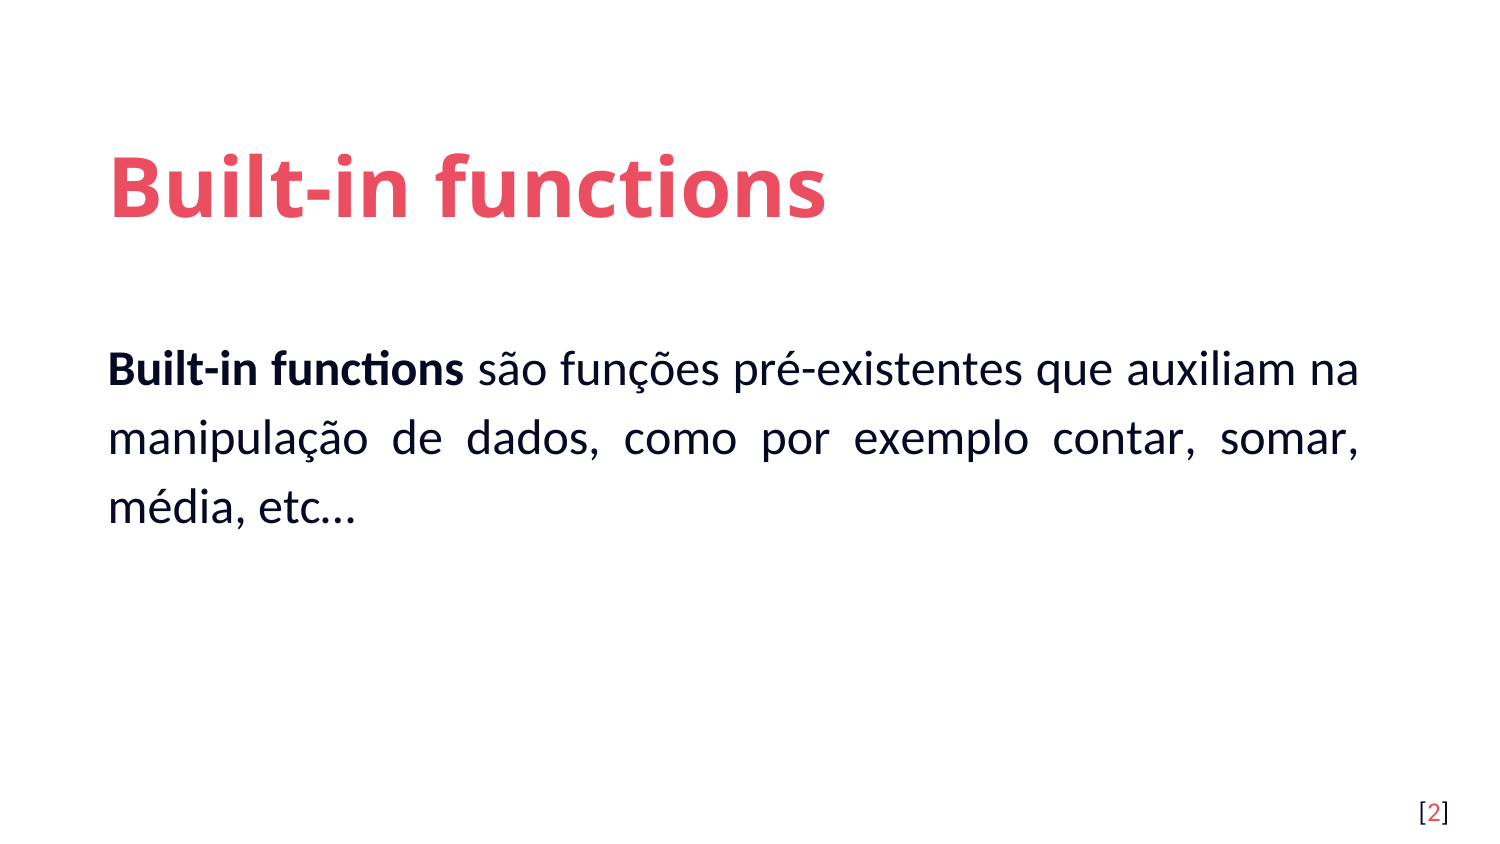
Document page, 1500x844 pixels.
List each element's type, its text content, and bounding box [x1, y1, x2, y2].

text_box Built-in functions [92, 104, 1408, 243]
slide_number [‹#›] [1403, 779, 1494, 844]
text_box Built-in functions são funções pré-existentes que auxiliam na manipulação de dados, como por exemplo contar, somar, média, etc… [92, 311, 1408, 793]
